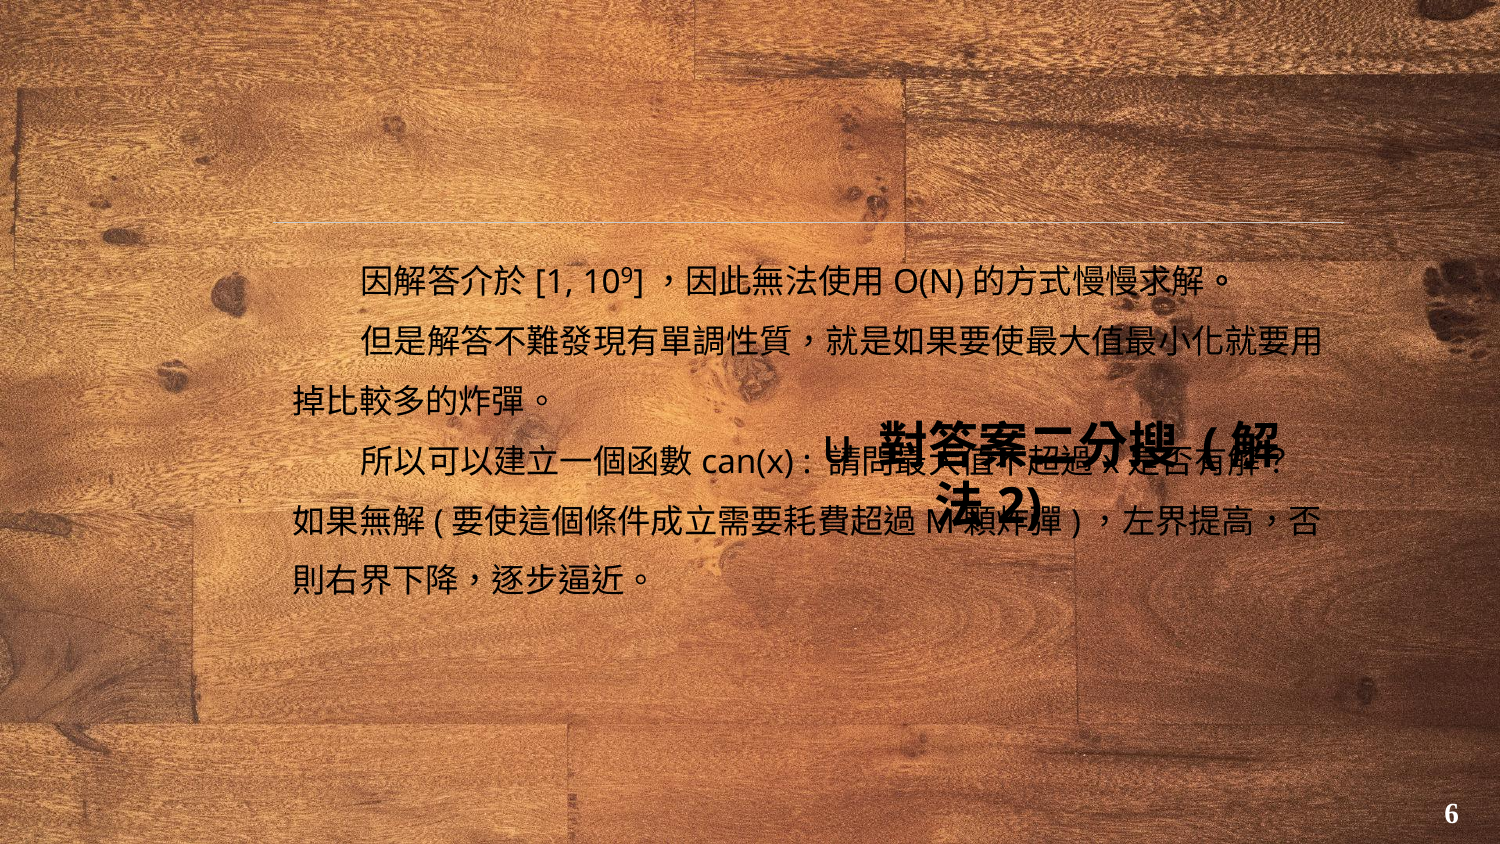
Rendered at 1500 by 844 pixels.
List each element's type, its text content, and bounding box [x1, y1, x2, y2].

text_box 因解答介於[1, 109]，因此無法使用O(N)的方式慢慢求解。 但是解答不難發現有單調性質，就是如果要使最大值最小化就要用掉比較多的炸彈。 所以可以建立一個函數can(x) : 請問最大值不超過x是否有解？如果無解(要使這個條件成立需要耗費超過M顆炸彈)，左界提高，否則右界下降，逐步逼近。 [278, 233, 1341, 607]
title 對答案二分搜 (解法2) [255, 117, 1341, 233]
slide_number 6 [1429, 779, 1500, 844]
